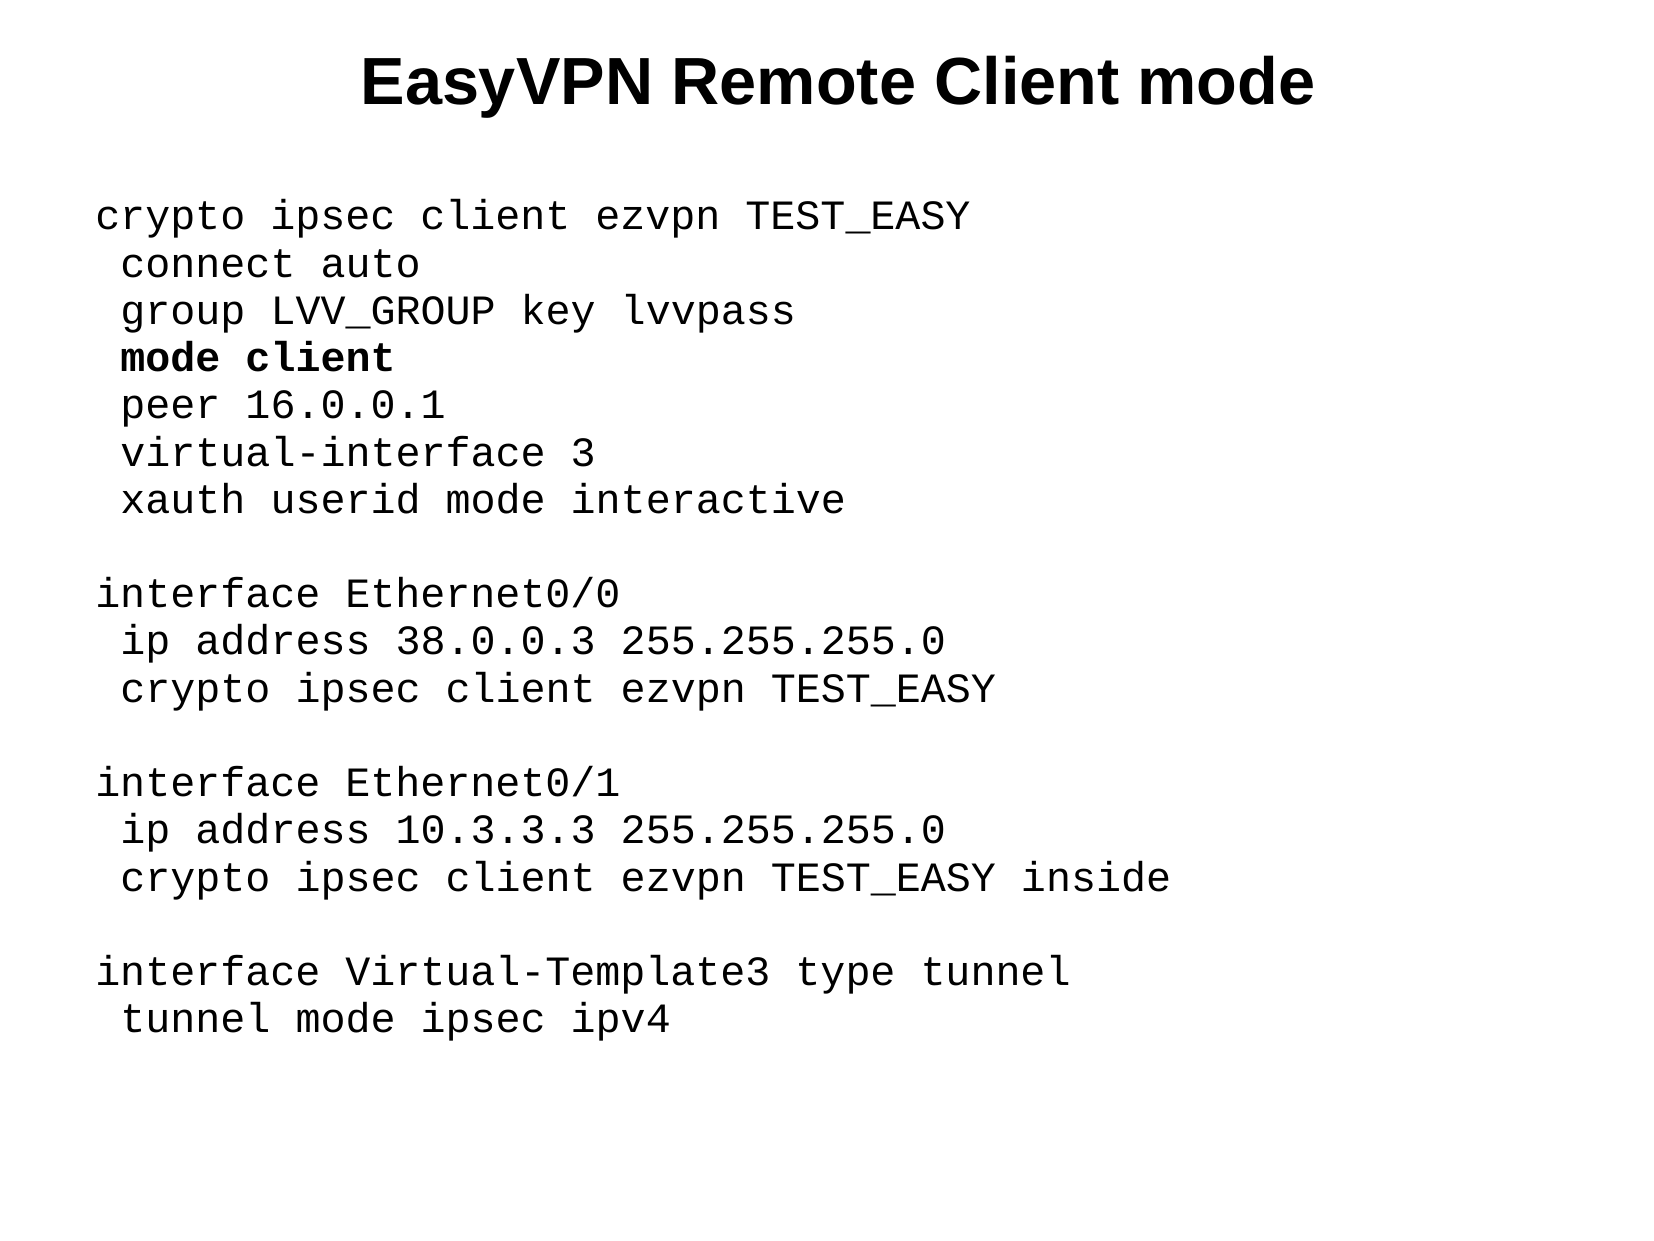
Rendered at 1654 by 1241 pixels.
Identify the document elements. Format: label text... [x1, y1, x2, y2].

list crypto ipsec client ezvpn TEST_EASY connect auto group LVV_GROUP key lvvpass mode client peer 16.0.0.1 virtual-interface 3 xauth userid mode interactive interface Ethernet0/0 ip address 38.0.0.3 255.255.255.0 crypto ipsec client ezvpn TEST_EASY interface Ethernet0/1 ip address 10.3.3.3 255.255.255.0 crypto ipsec client ezvpn TEST_EASY inside interface Virtual-Template3 type tunnel tunnel mode ipsec ipv4 [95, 195, 1538, 1213]
text_box EasyVPN Remote Client mode [64, 31, 1613, 125]
